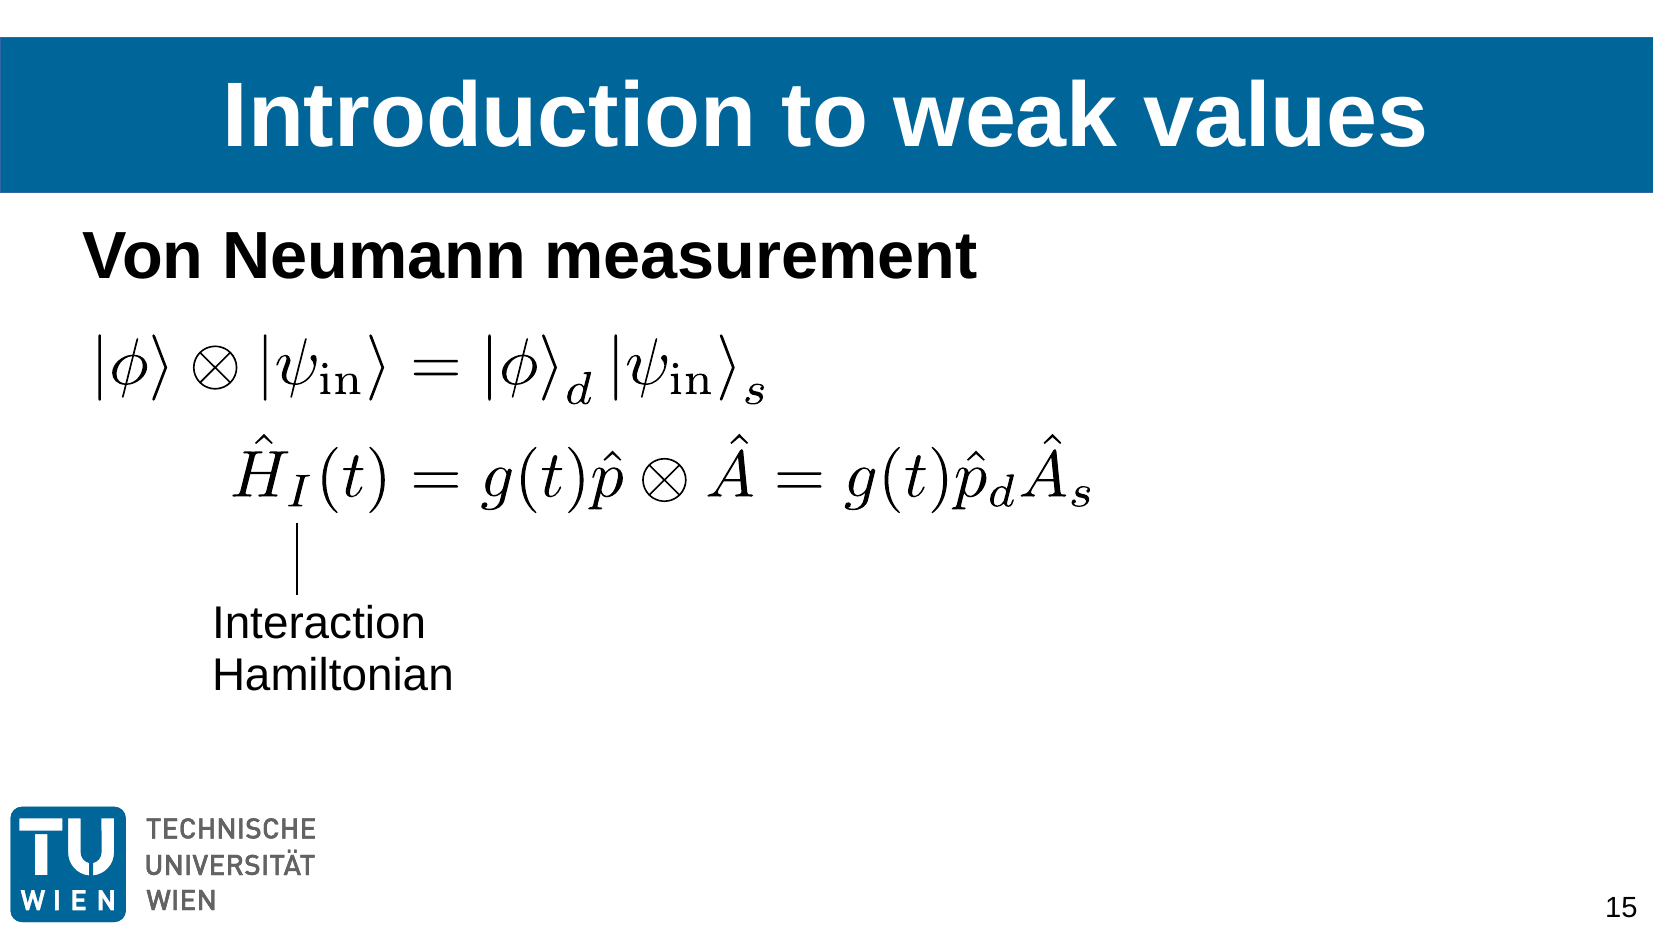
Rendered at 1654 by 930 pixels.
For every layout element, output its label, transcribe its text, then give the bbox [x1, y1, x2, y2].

text_box Interaction Hamiltonian [197, 589, 481, 708]
title Introduction to weak values [0, 37, 1653, 193]
list Von Neumann measurement [82, 217, 1571, 757]
picture [93, 314, 772, 416]
picture [225, 424, 1110, 530]
